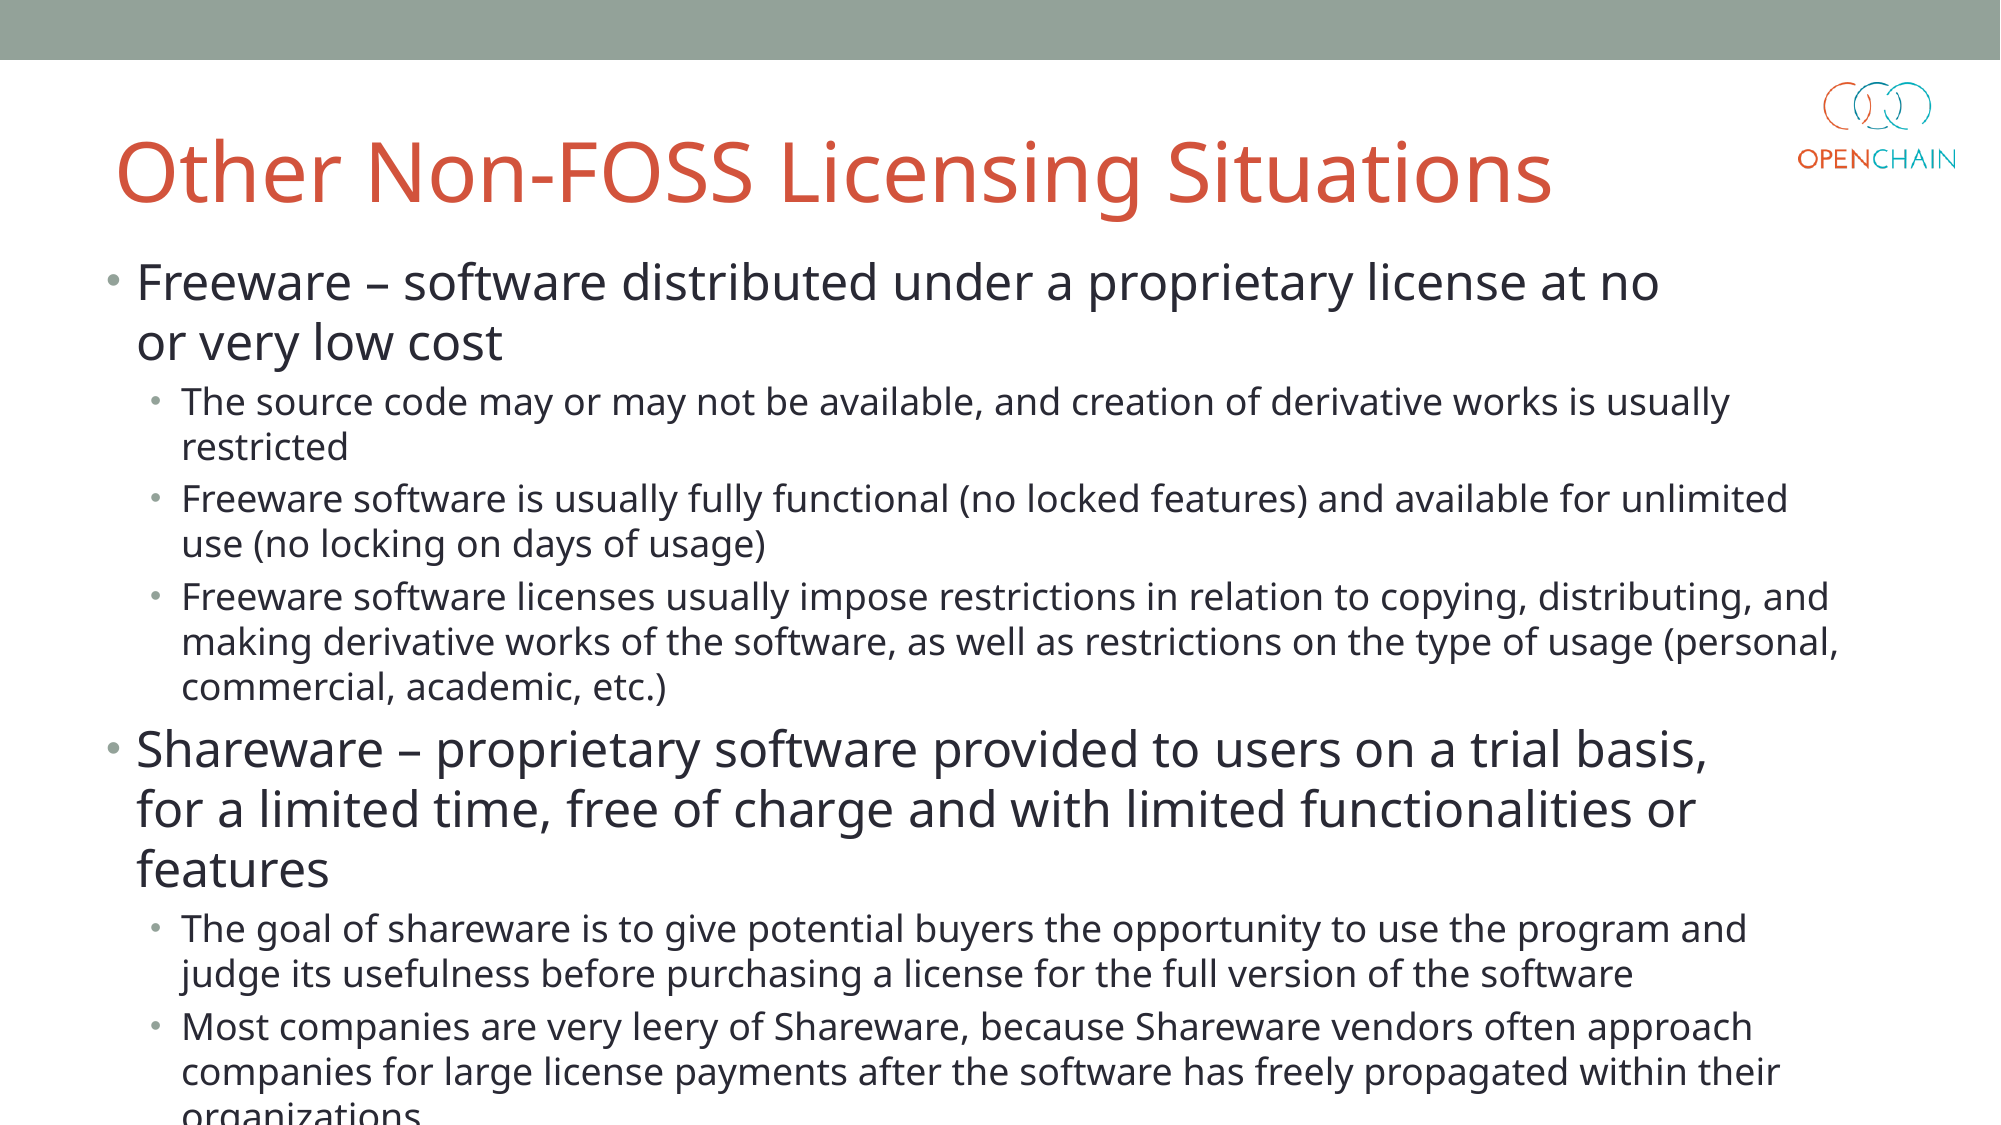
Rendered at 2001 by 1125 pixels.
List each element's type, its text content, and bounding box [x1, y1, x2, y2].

text_box Other Non-FOSS Licensing Situations [99, 87, 1900, 250]
picture [1798, 82, 1955, 169]
text_box Freeware – software distributed under a proprietary license at no or very low cost The source code may or may not be available, and creation of derivative works is usually restricted Freeware software is usually fully functional (no locked features) and available for unlimited use (no locking on days of usage) Freeware software licenses usually impose restrictions in relation to copying, distributing, and making derivative works of the software, as well as restrictions on the type of usage (personal, commercial, academic, etc.) Shareware – proprietary software provided to users on a trial basis, for a limited time, free of charge and with limited functionalities or features The goal of shareware is to give potential buyers the opportunity to use the program and judge its usefulness before purchasing a license for the full version of the software Most companies are very leery of Shareware, because Shareware vendors often approach companies for large license payments after the software has freely propagated within their organizations. [91, 243, 1863, 1093]
